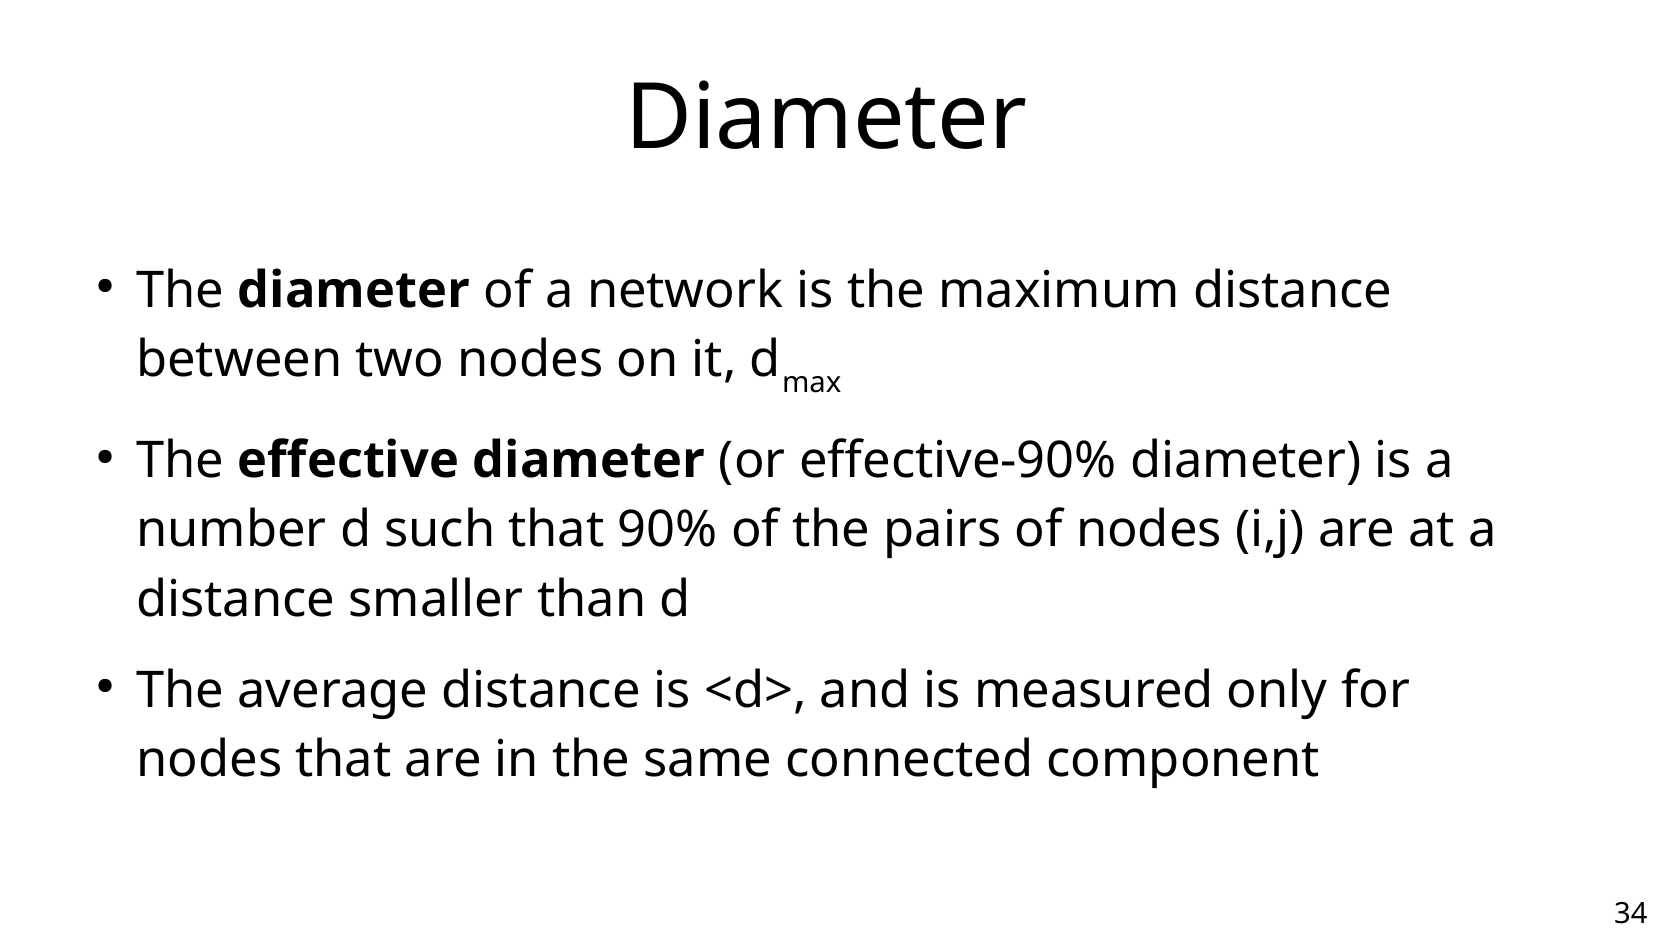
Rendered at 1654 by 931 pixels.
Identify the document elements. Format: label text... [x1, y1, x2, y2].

title Diameter [82, 1, 1571, 226]
list The diameter of a network is the maximum distance between two nodes on it, dmax The effective diameter (or effective-90% diameter) is a number d such that 90% of the pairs of nodes (i,j) are at a distance smaller than d The average distance is <d>, and is measured only for nodes that are in the same connected component [82, 253, 1571, 793]
